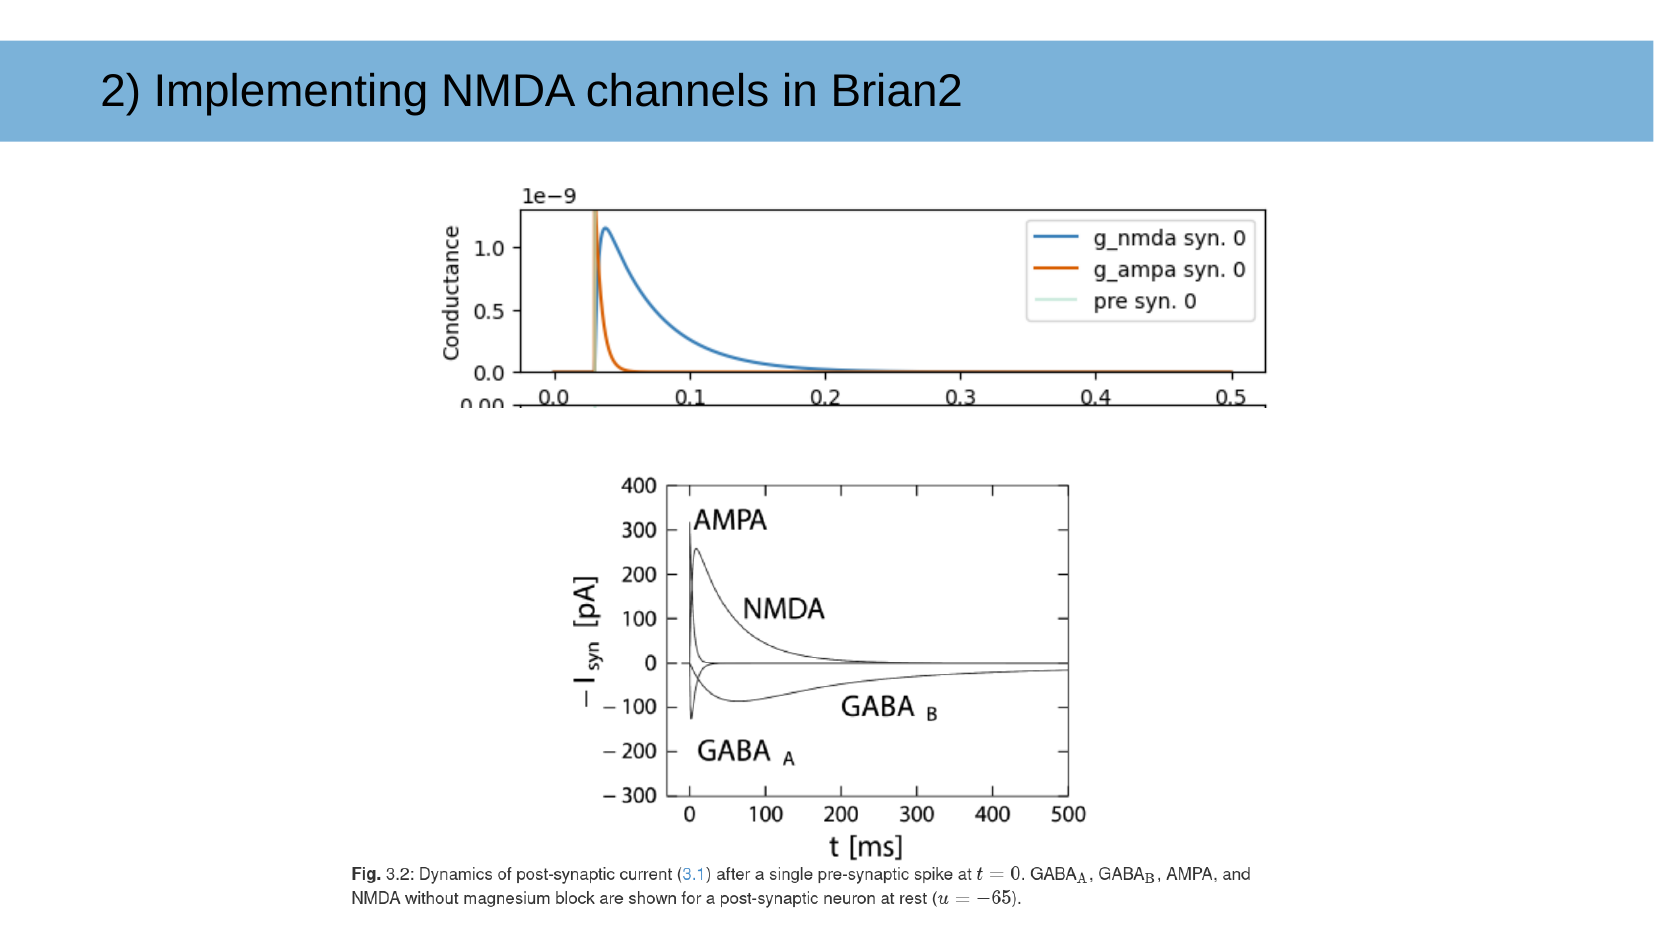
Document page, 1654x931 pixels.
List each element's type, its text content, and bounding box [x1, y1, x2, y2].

title Implementing NMDA channels in Brian2 [82, 13, 975, 168]
text_box [975, 40, 1654, 142]
picture [373, 173, 1280, 408]
text_box [0, 40, 82, 142]
picture [232, 472, 1422, 910]
